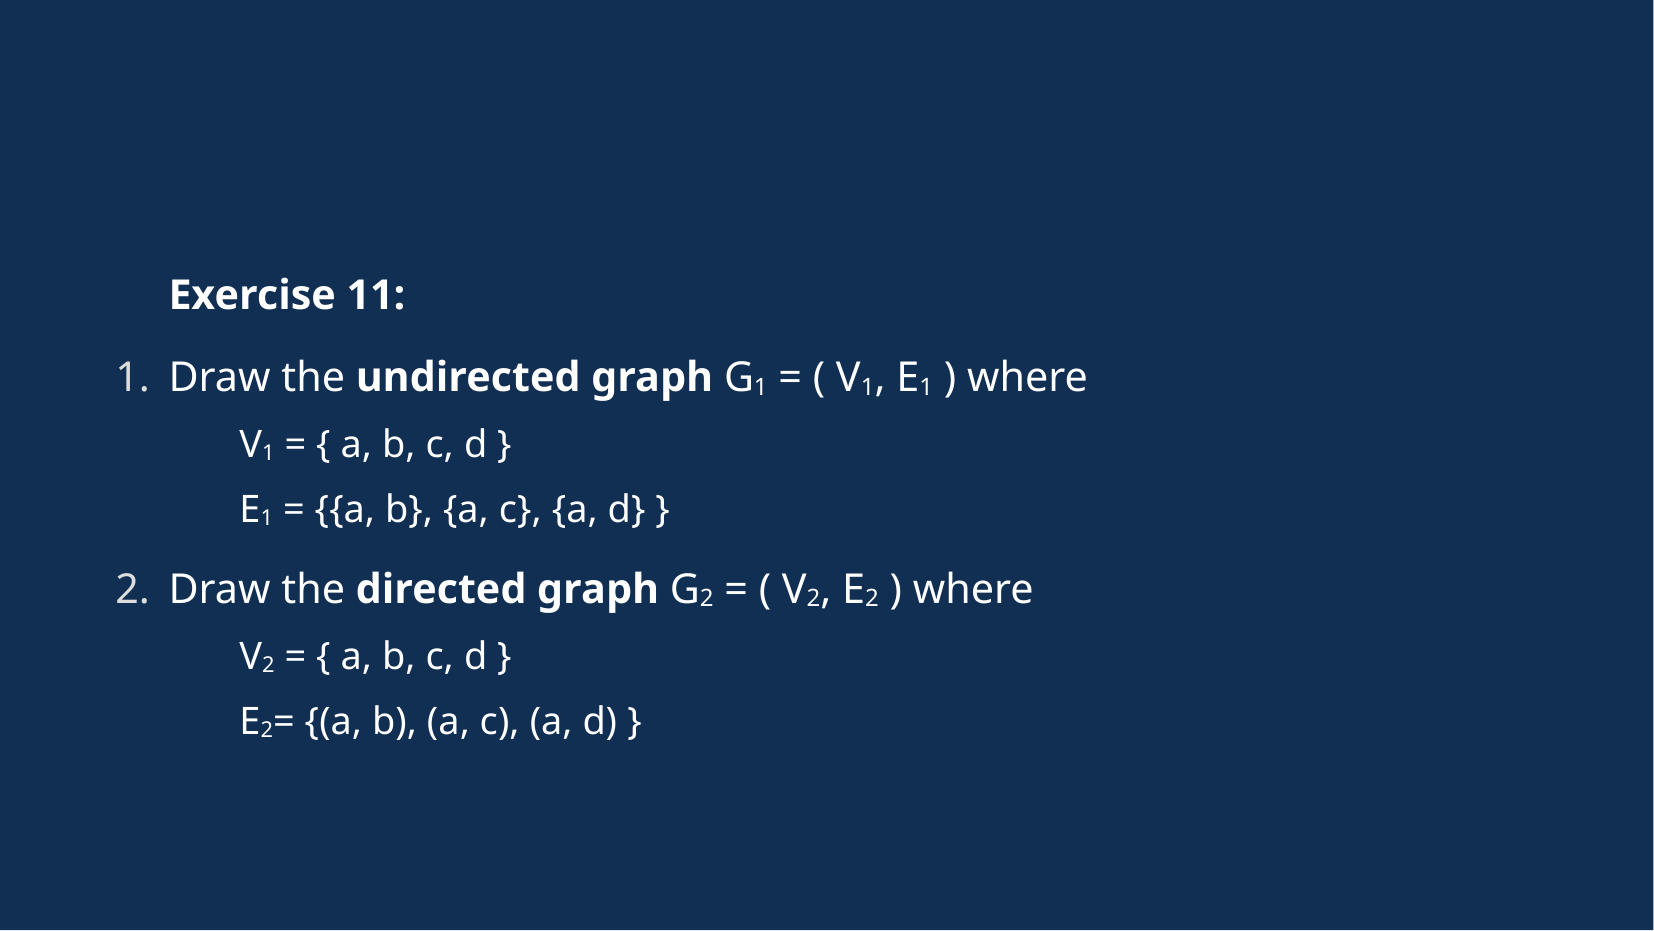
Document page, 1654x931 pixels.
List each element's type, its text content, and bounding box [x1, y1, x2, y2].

list Exercise 11: Draw the undirected graph G1 = ( V1, E1 ) where V1 = { a, b, c, d } E1 = {{a, b}, {a, c}, {a, d} } Draw the directed graph G2 = ( V2, E2 ) where V2 = { a, b, c, d } E2= {(a, b), (a, c), (a, d) } [97, 268, 1563, 806]
